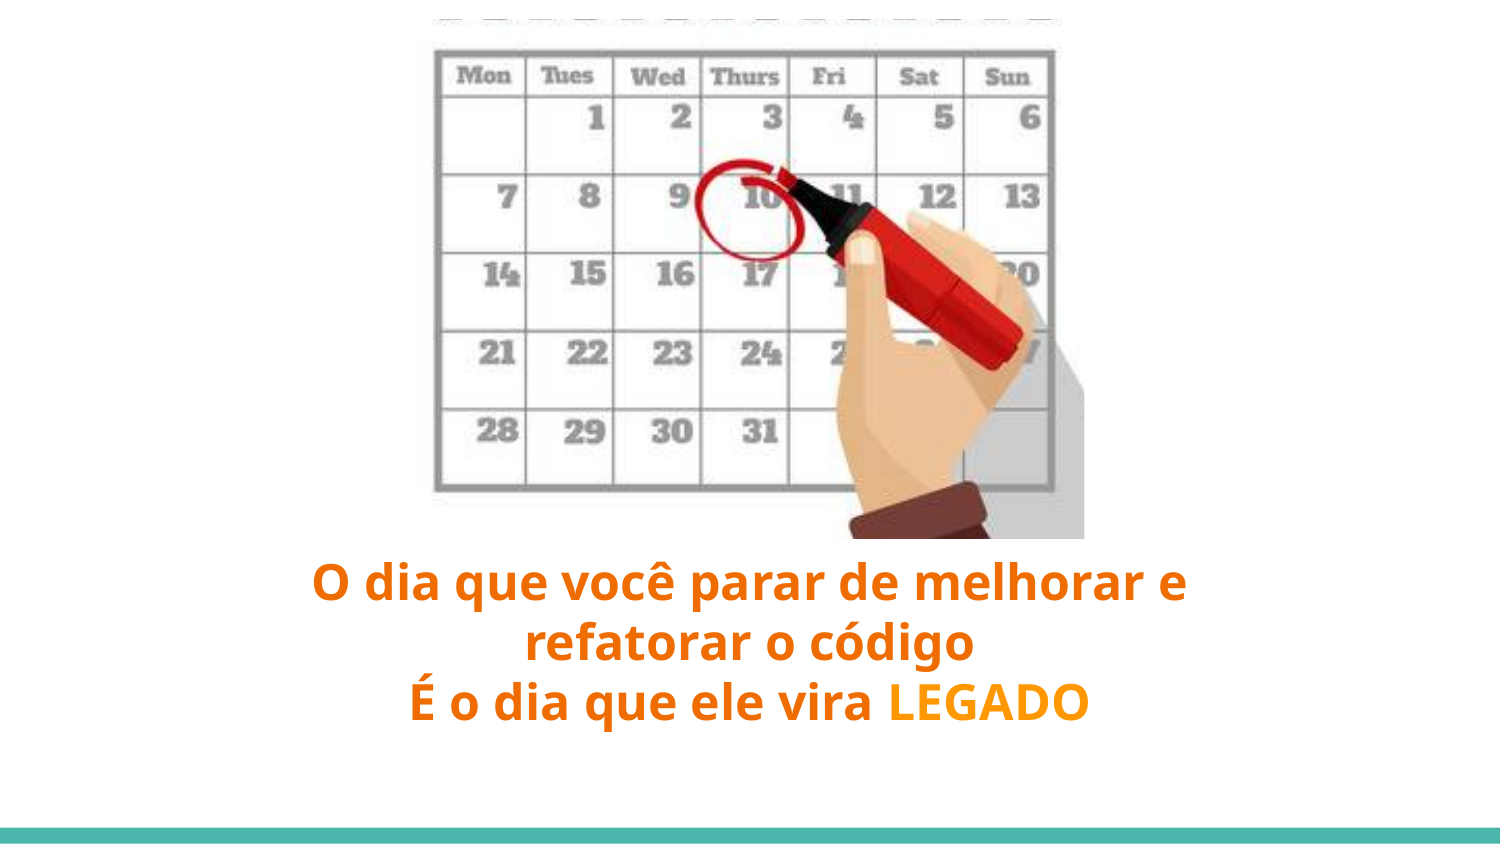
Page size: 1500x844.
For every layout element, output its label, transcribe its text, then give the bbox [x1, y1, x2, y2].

text_box O dia que você parar de melhorar e refatorar o código É o dia que ele vira LEGADO [238, 535, 1262, 708]
picture [415, 19, 1085, 535]
